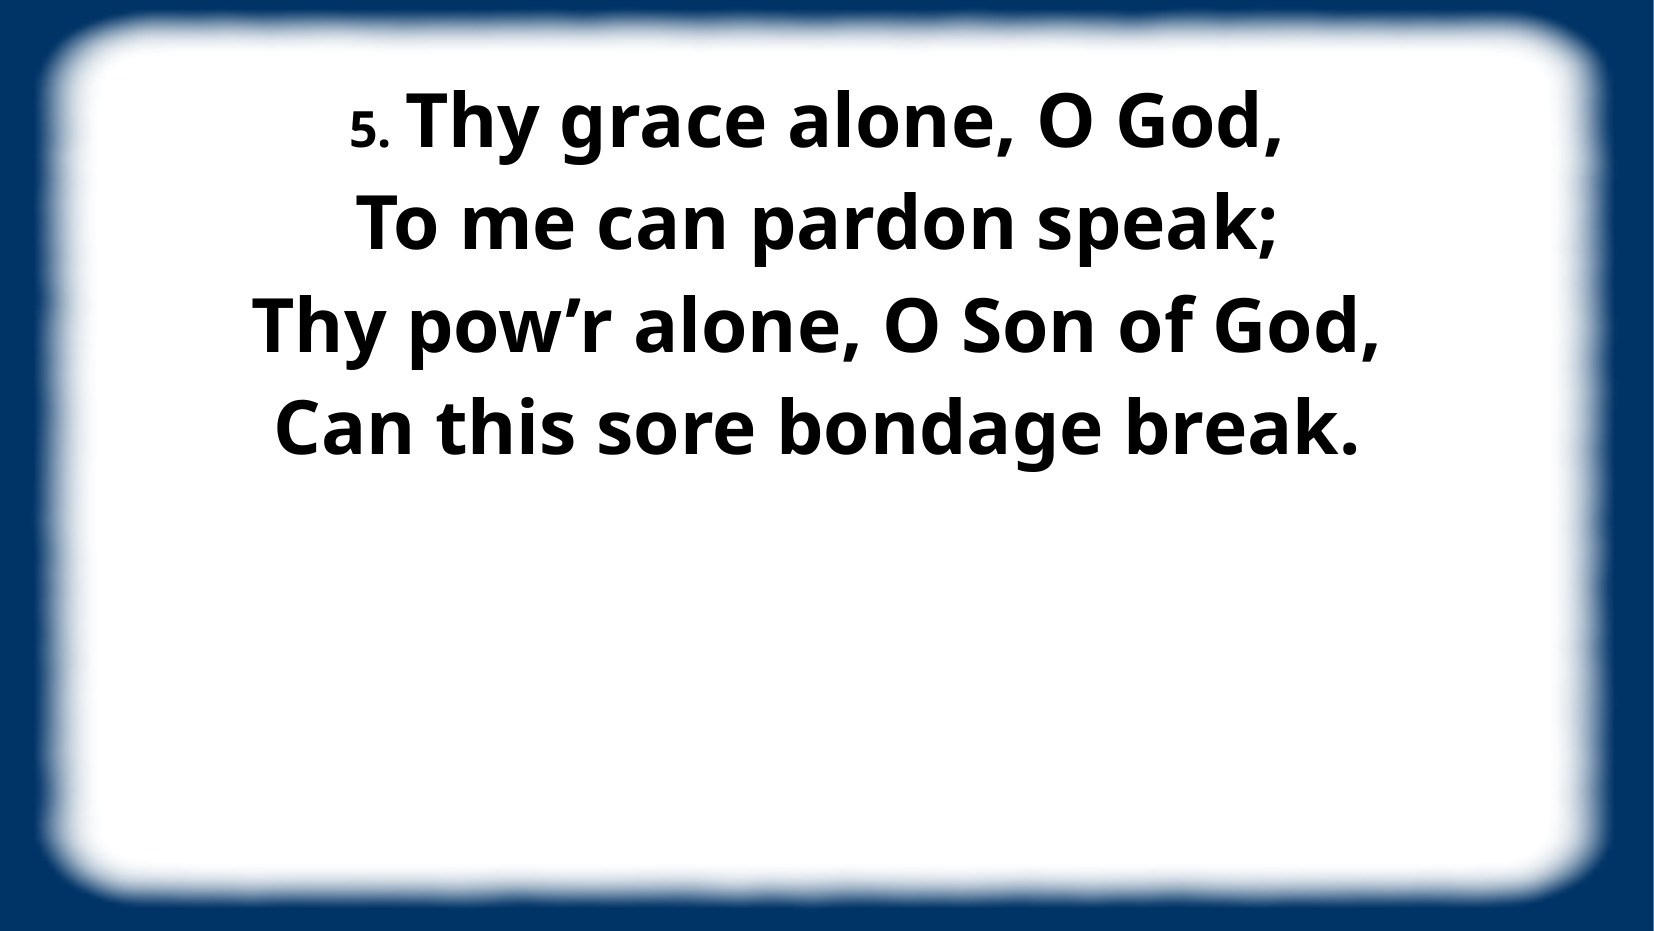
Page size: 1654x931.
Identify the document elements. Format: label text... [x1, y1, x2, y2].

picture [0, 0, 1654, 931]
text_box 5. Thy grace alone, O God, To me can pardon speak; Thy pow’r alone, O Son of God, Can this sore bondage break. [105, 60, 1531, 473]
